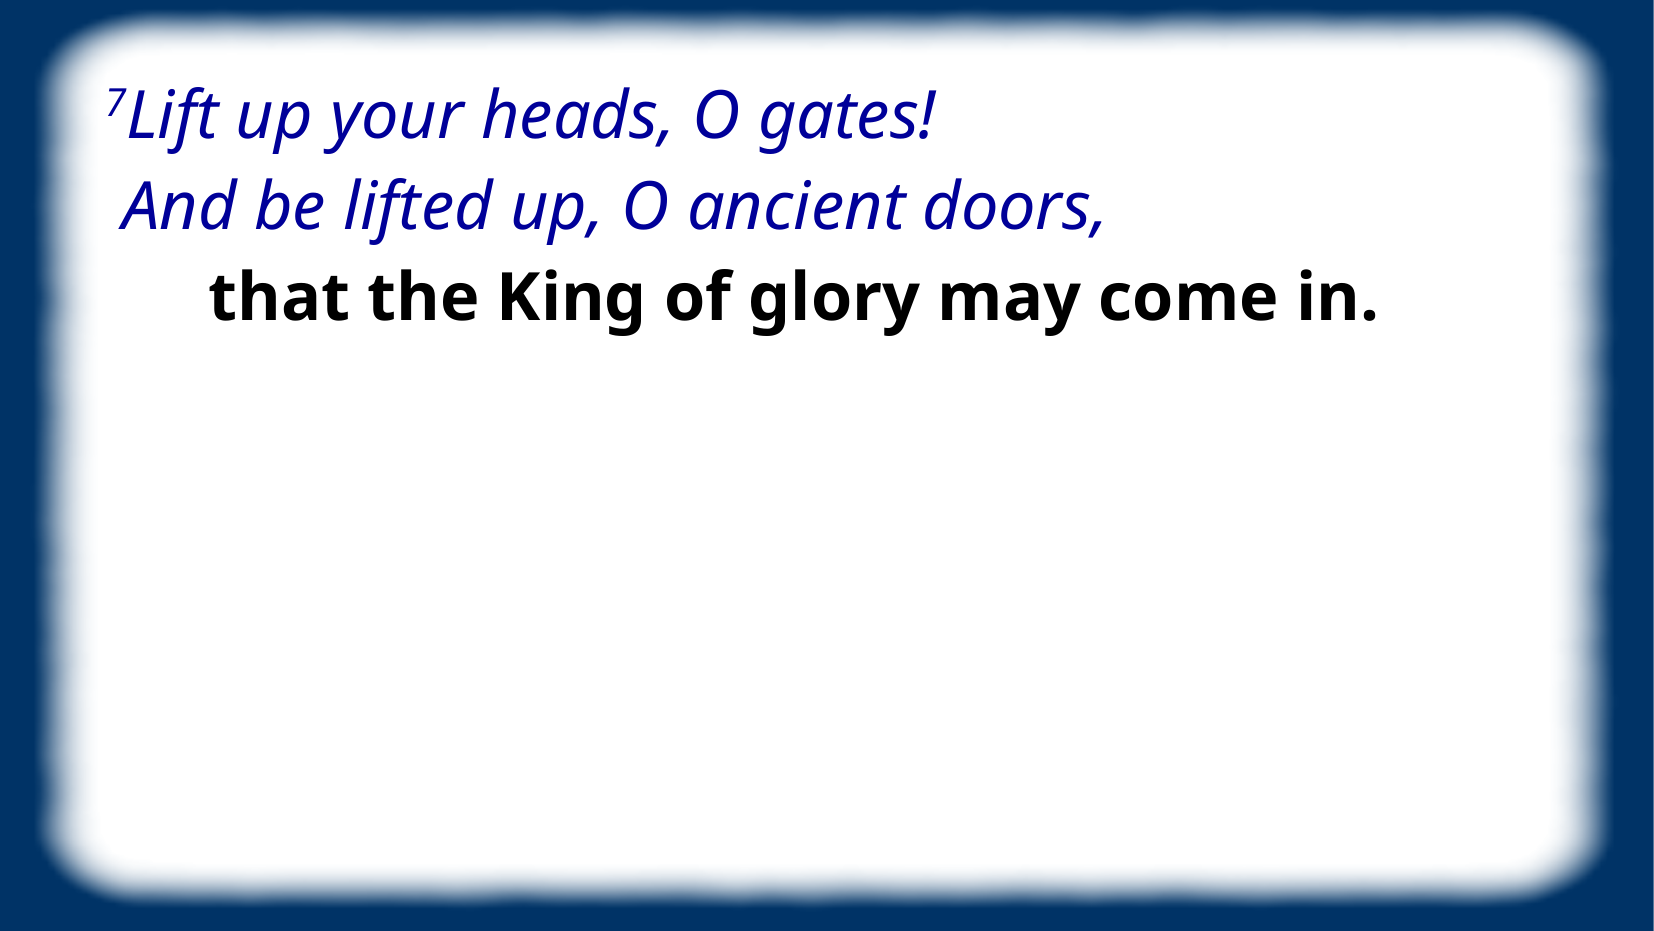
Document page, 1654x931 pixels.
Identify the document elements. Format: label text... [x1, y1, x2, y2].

picture [0, 0, 1654, 931]
text_box 7Lift up your heads, O gates! And be lifted up, O ancient doors, that the King of glory may come in. [90, 60, 1561, 342]
